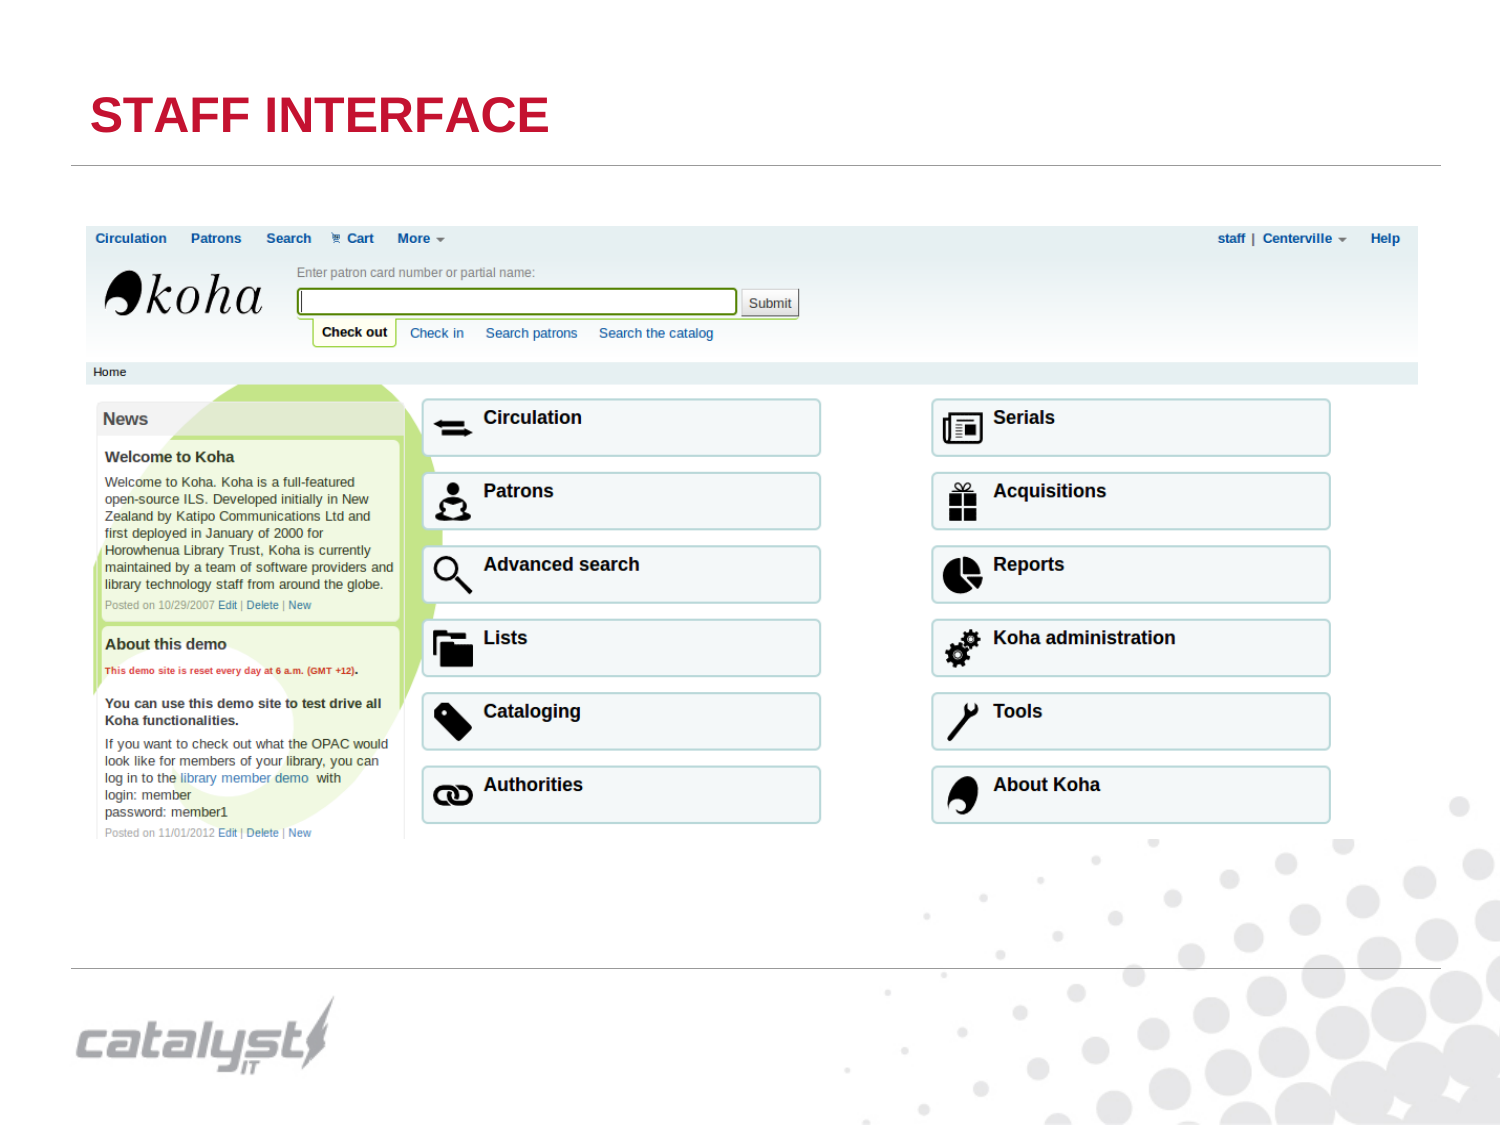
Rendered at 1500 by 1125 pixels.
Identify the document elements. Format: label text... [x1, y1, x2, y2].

title STAFF INTERFACE [75, 59, 1425, 166]
picture [0, 0, 1500, 1125]
